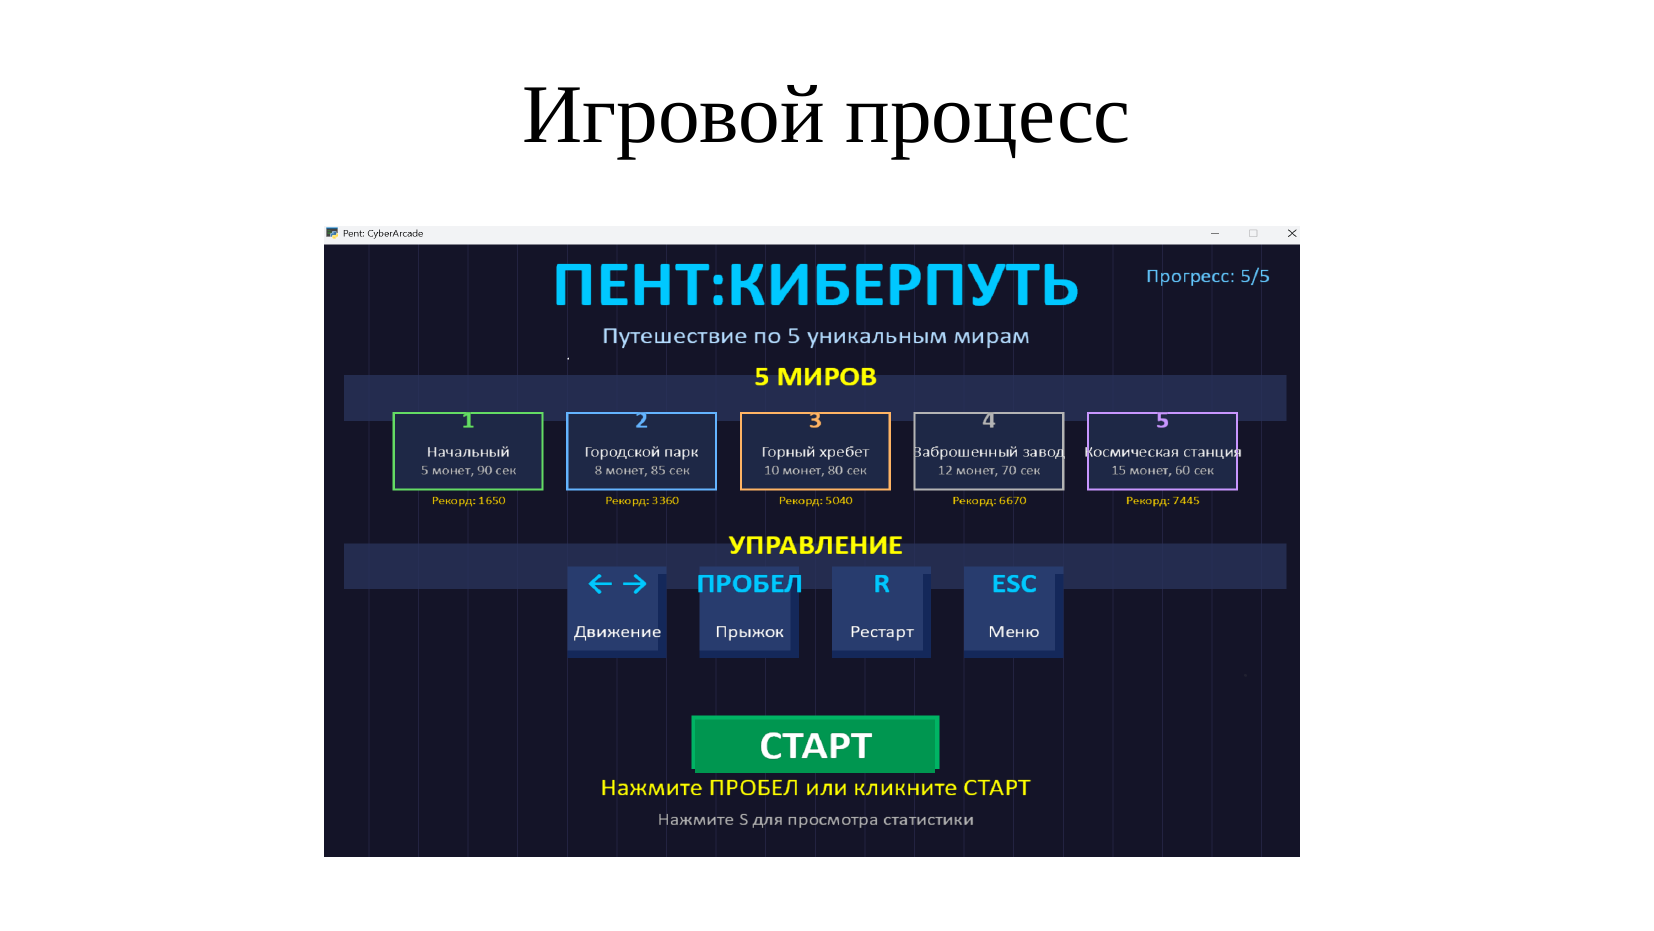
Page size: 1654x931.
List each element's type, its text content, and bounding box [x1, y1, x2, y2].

title Игровой процесс [82, 12, 1571, 218]
picture [324, 226, 1300, 857]
